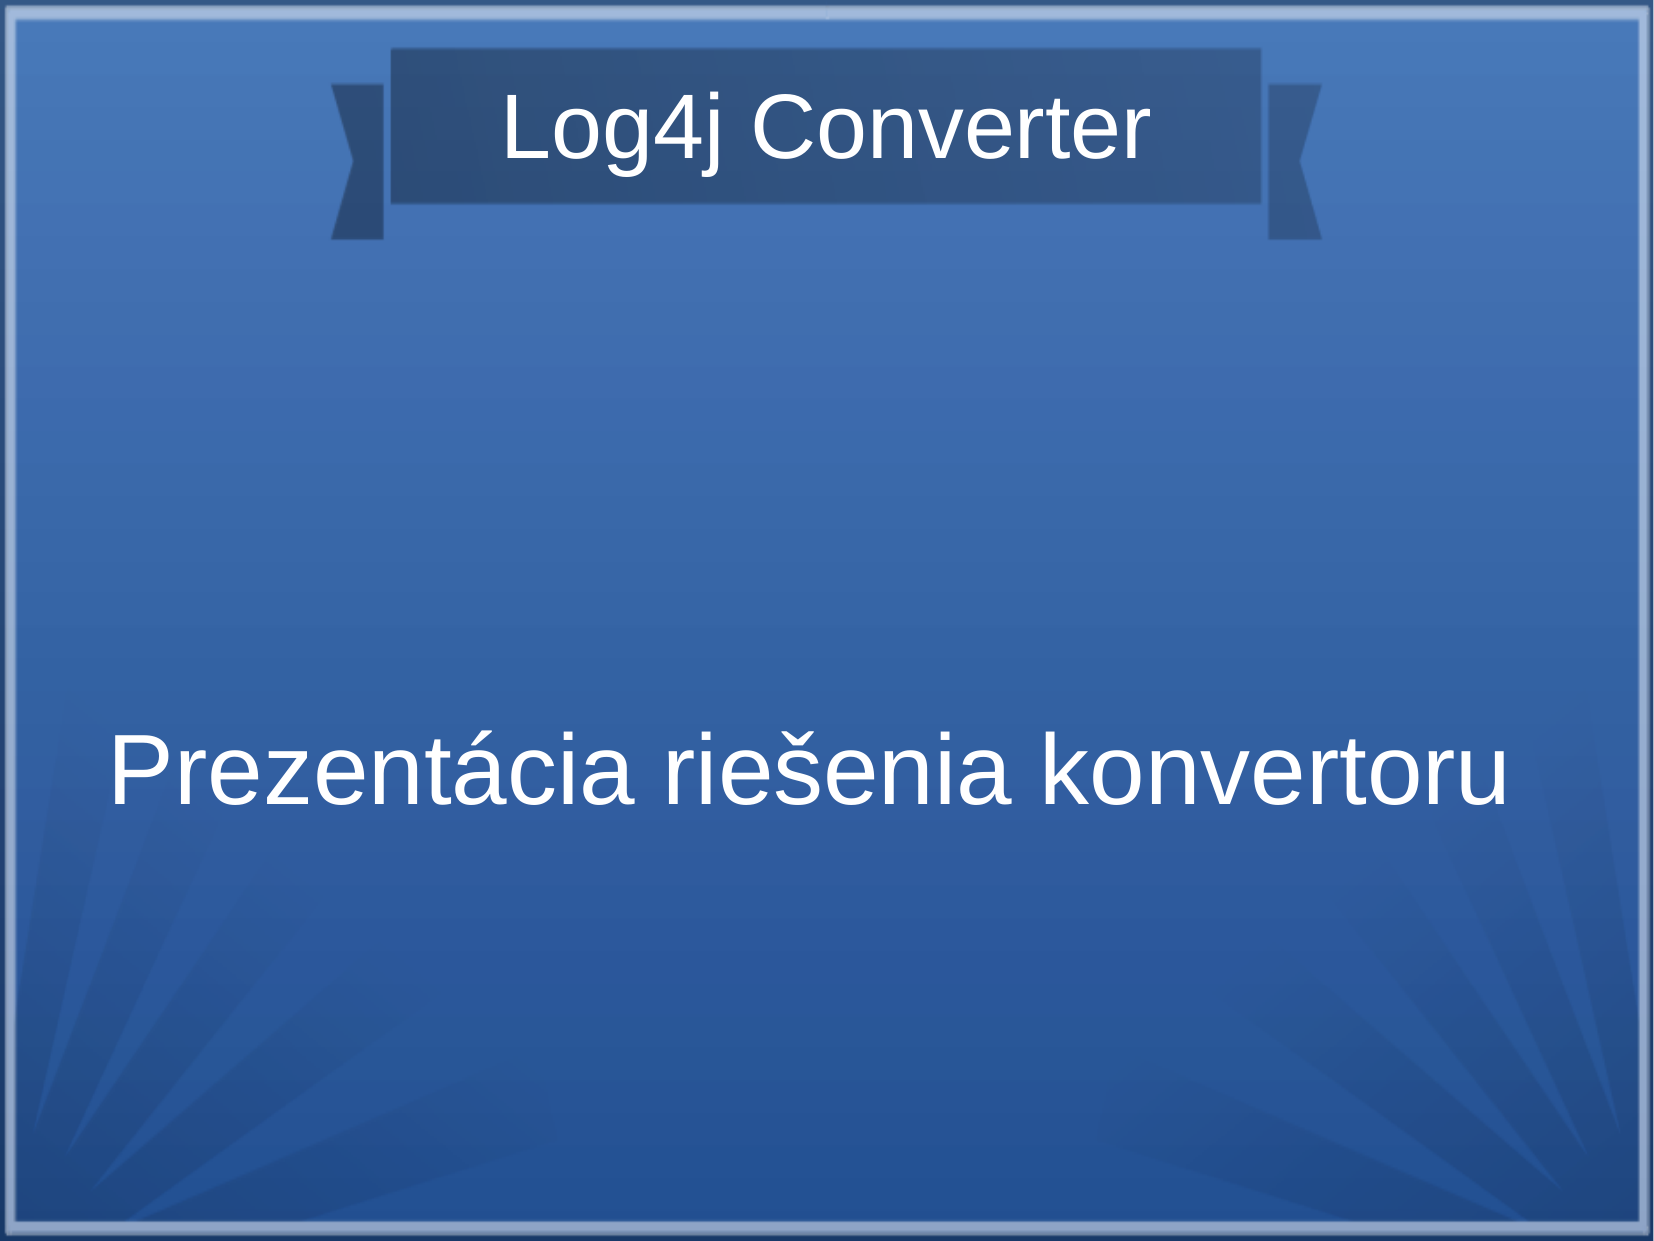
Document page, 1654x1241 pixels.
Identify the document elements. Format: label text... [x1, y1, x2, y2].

title Log4j Converter [389, 49, 1264, 205]
picture [0, 0, 1654, 1241]
subtitle Prezentácia riešenia konvertoru [82, 290, 1538, 1241]
